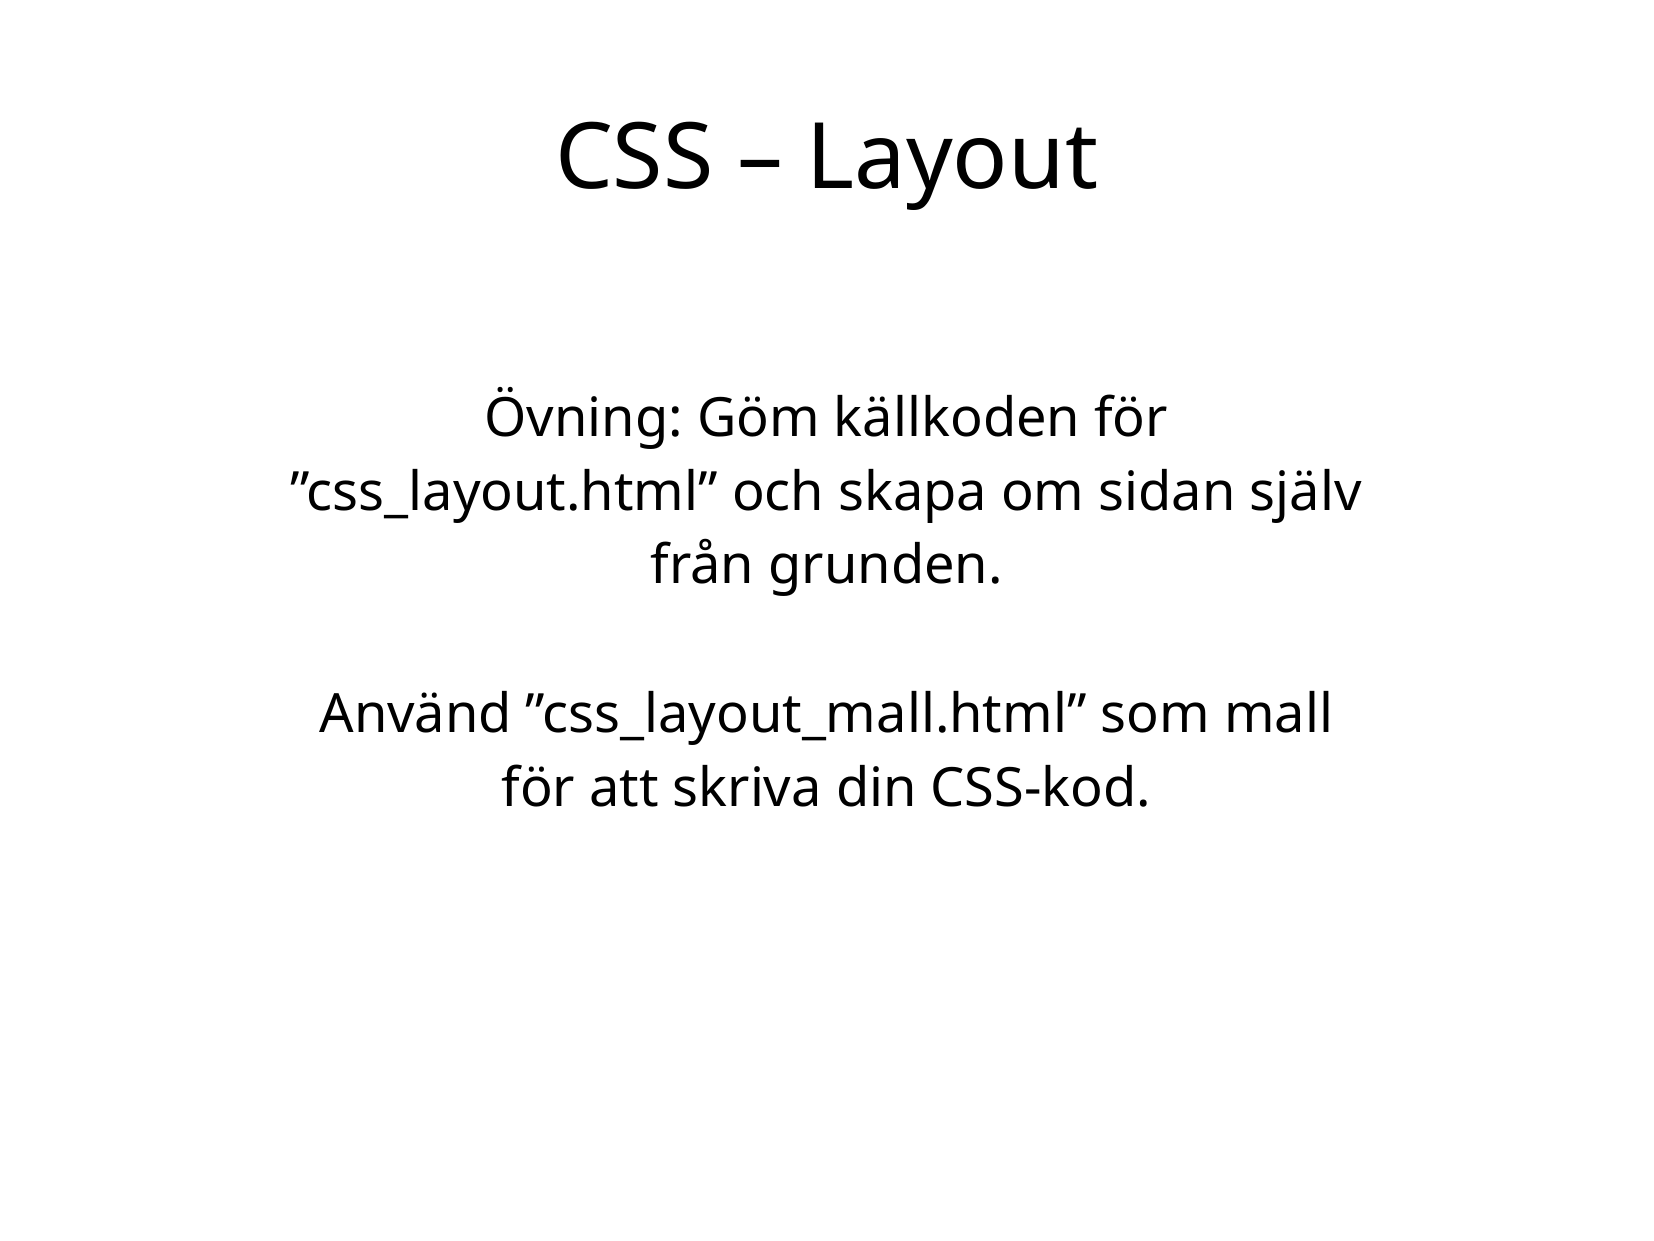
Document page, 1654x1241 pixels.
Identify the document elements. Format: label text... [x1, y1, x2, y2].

text_box Övning: Göm källkoden för ”css_layout.html” och skapa om sidan själv från grunden. Använd ”css_layout_mall.html” som mall för att skriva din CSS-kod. [283, 378, 1371, 710]
title CSS – Layout [82, 49, 1571, 257]
